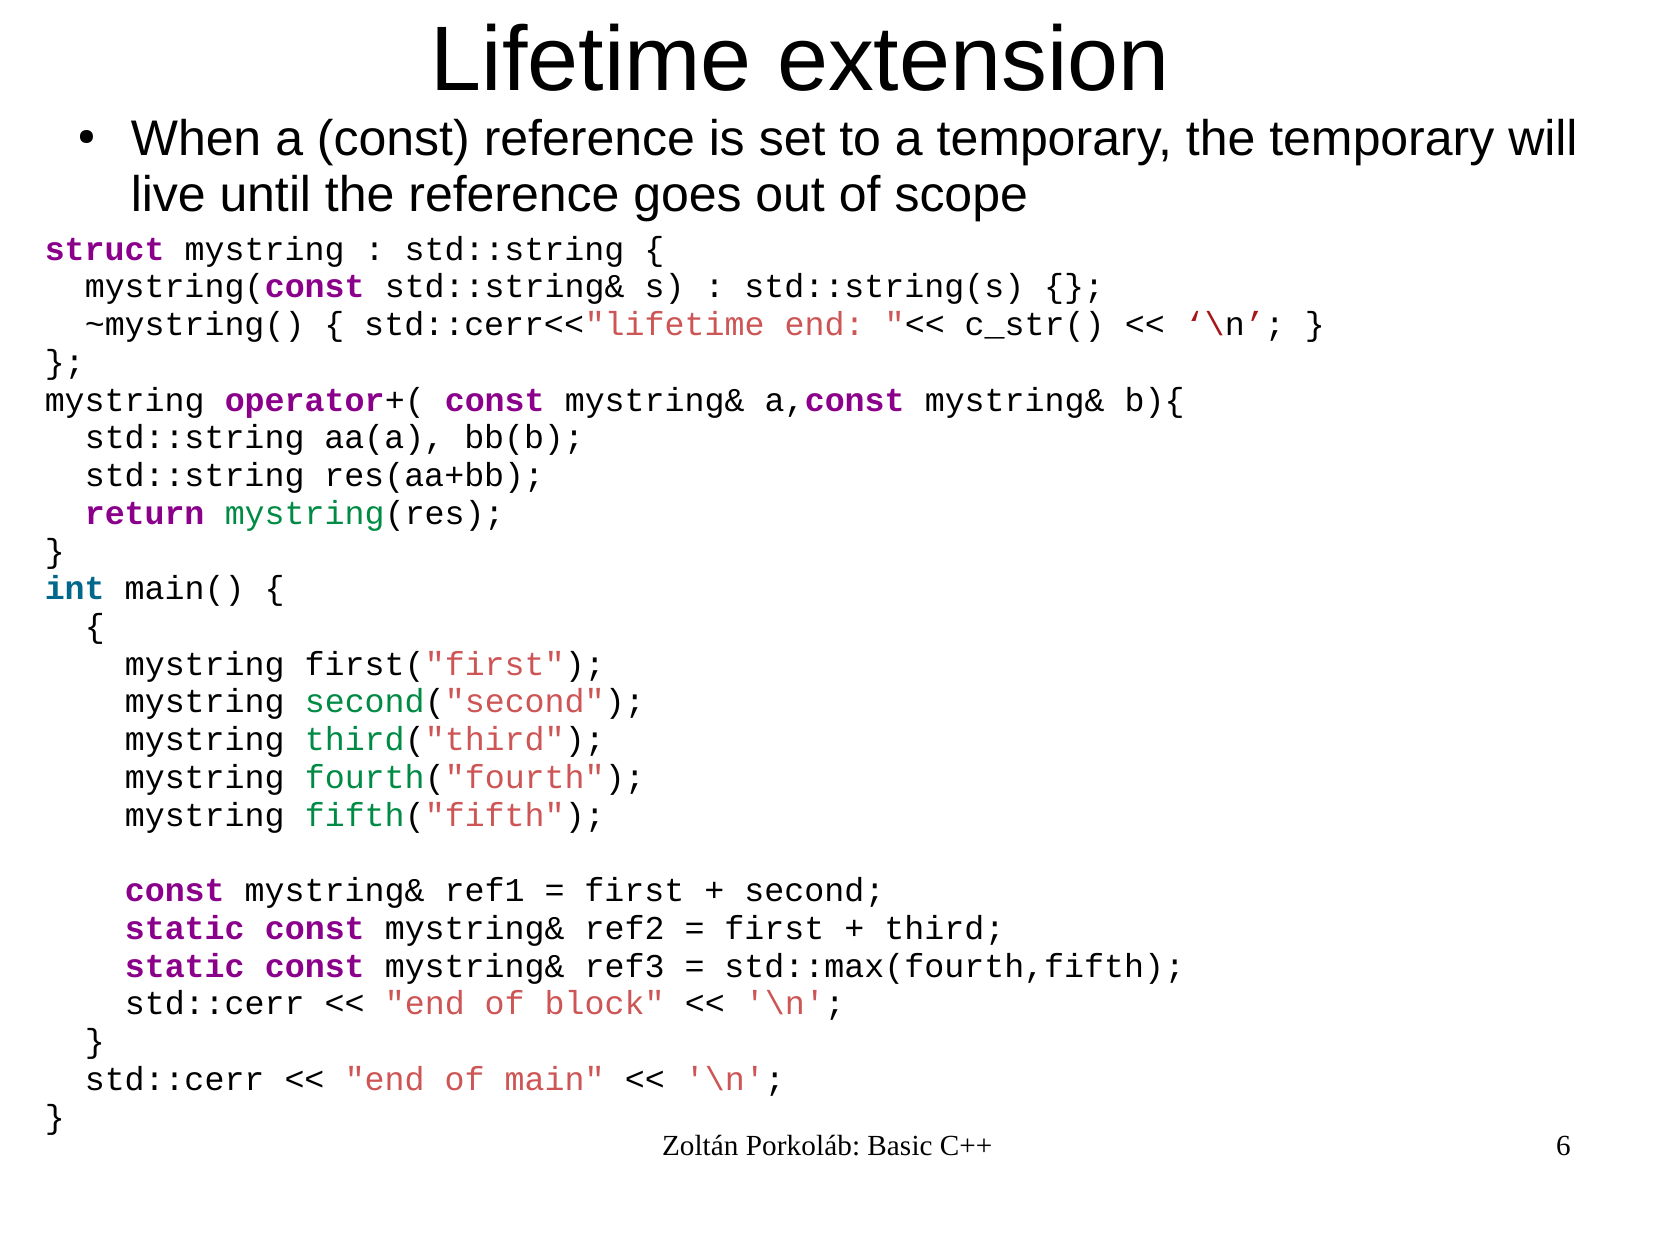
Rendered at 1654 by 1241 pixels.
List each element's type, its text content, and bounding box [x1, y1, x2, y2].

text_box struct mystring : std::string { mystring(const std::string& s) : std::string(s) {}; ~mystring() { std::cerr<<"lifetime end: "<< c_str() << ‘\n’; } }; mystring operator+( const mystring& a,const mystring& b){ std::string aa(a), bb(b); std::string res(aa+bb); return mystring(res); } int main() { { mystring first("first"); mystring second("second"); mystring third("third"); mystring fourth("fourth"); mystring fifth("fifth"); const mystring& ref1 = first + second; static const mystring& ref2 = first + third; static const mystring& ref3 = std::max(fourth,fifth); std::cerr << "end of block" << '\n'; } std::cerr << "end of main" << '\n'; } [30, 225, 1501, 1216]
title Lifetime extension [56, 0, 1546, 178]
list When a (const) reference is set to a temporary, the temporary will live until the reference goes out of scope [60, 29, 1594, 465]
